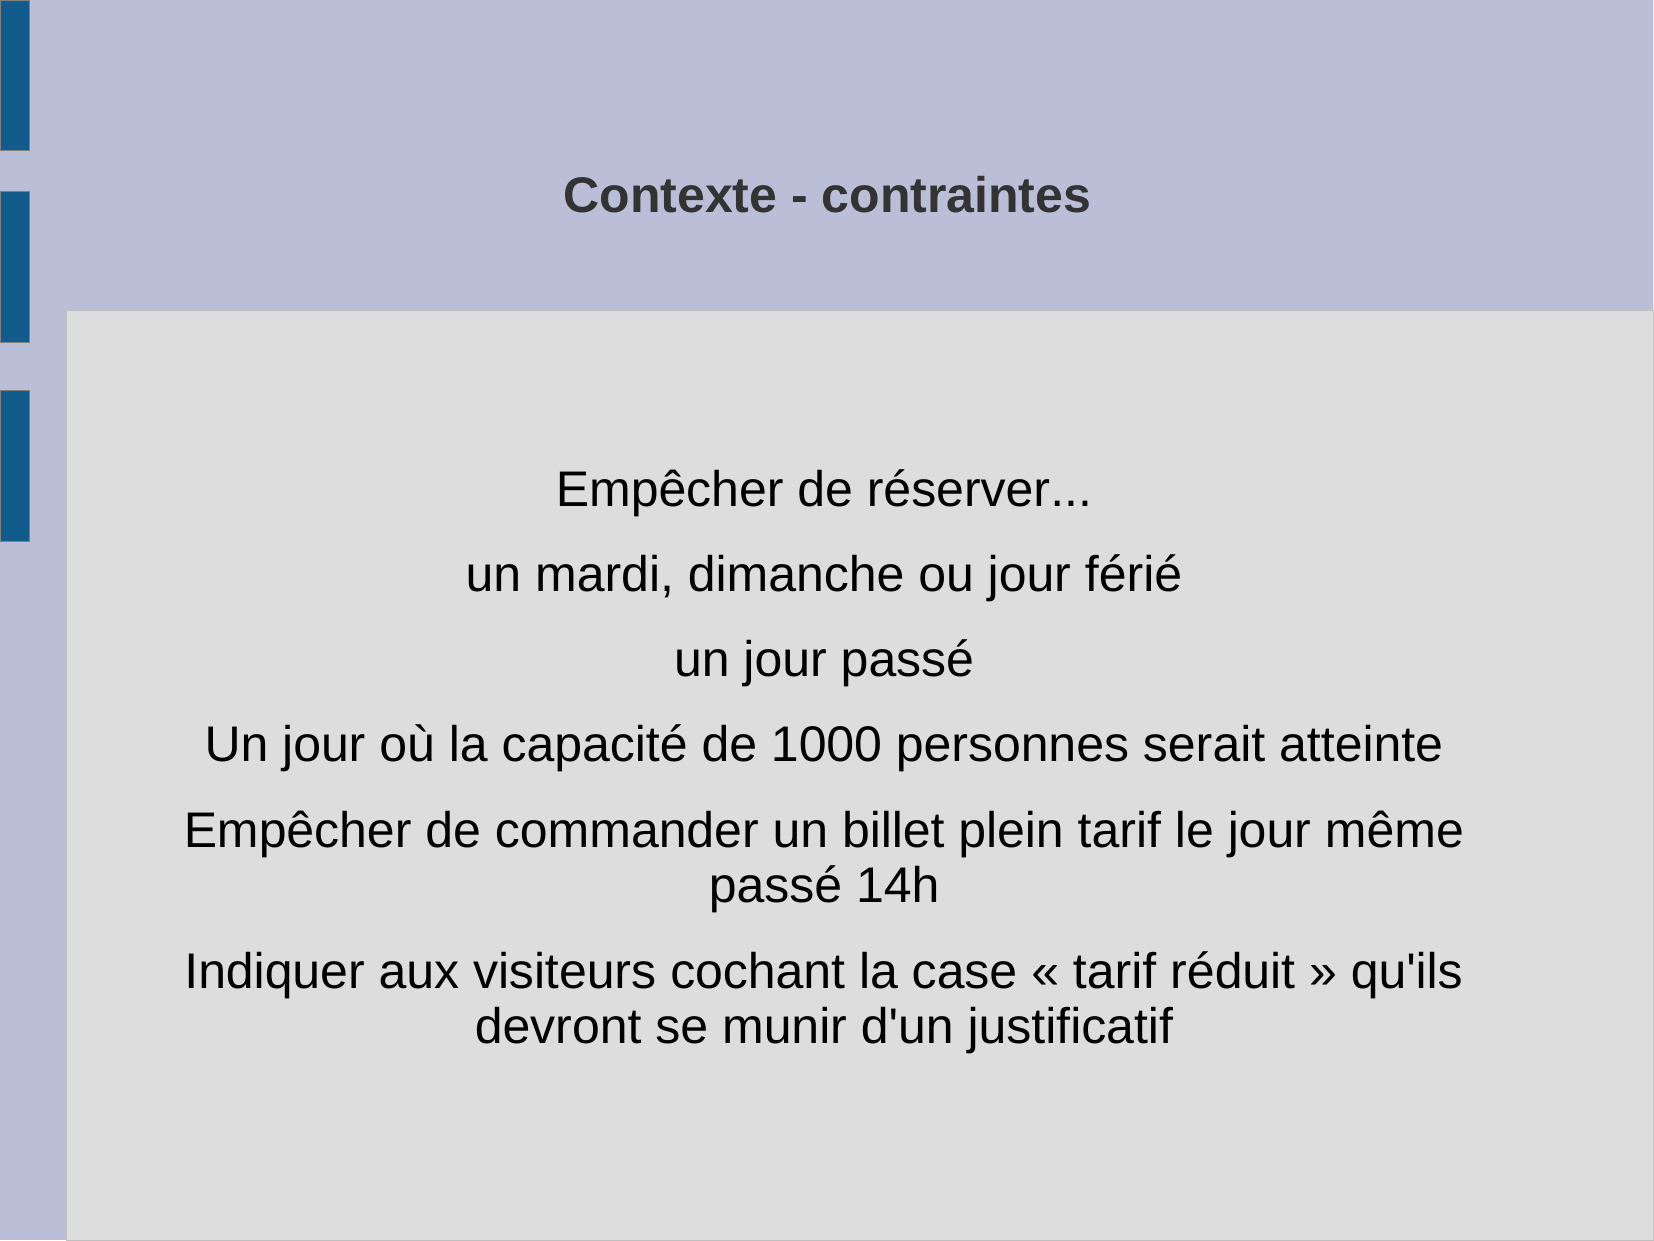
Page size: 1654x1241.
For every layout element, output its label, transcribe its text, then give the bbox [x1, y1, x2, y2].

title Contexte - contraintes [121, 91, 1534, 299]
list Empêcher de réserver... un mardi, dimanche ou jour férié un jour passé Un jour où la capacité de 1000 personnes serait atteinte Empêcher de commander un billet plein tarif le jour même passé 14h Indiquer aux visiteurs cochant la case « tarif réduit » qu'ils devront se munir d'un justificatif [118, 460, 1531, 1055]
